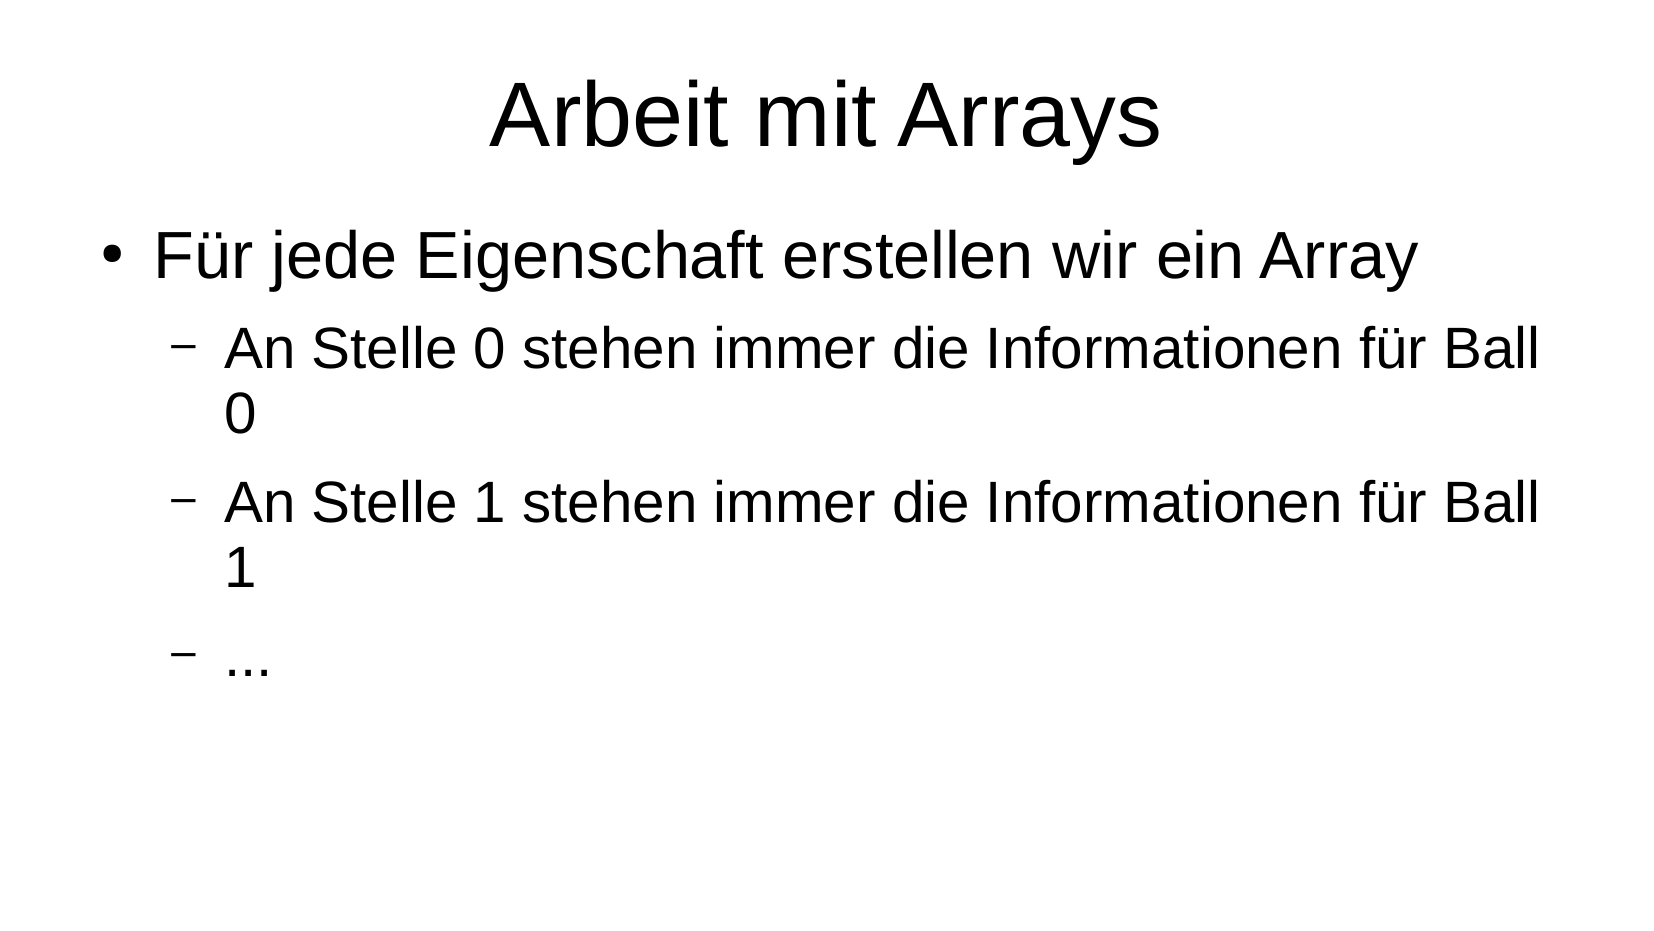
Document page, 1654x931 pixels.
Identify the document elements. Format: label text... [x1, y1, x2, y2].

title Arbeit mit Arrays [82, 37, 1571, 193]
list Für jede Eigenschaft erstellen wir ein Array An Stelle 0 stehen immer die Informationen für Ball 0 An Stelle 1 stehen immer die Informationen für Ball 1 ... [82, 217, 1571, 758]
